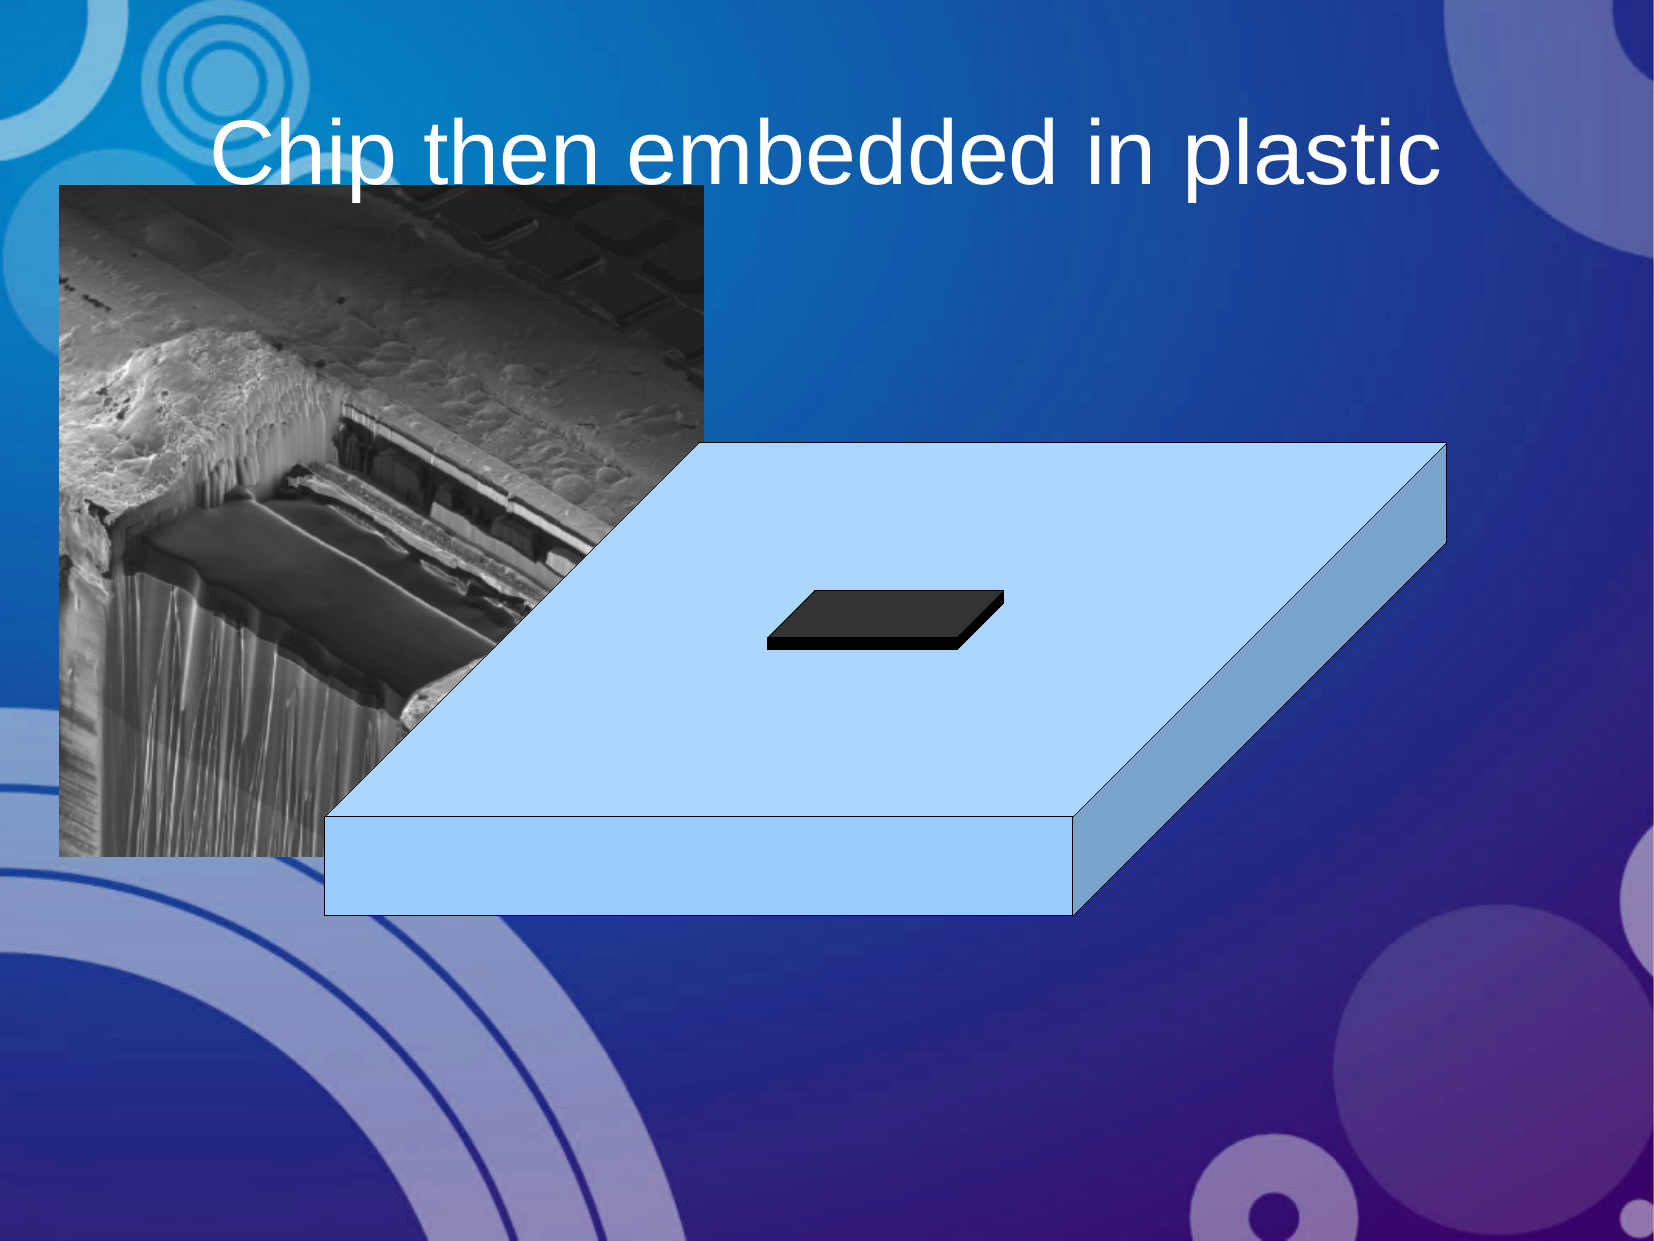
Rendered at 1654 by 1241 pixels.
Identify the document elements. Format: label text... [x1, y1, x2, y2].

text_box [324, 442, 1447, 916]
title Chip then embedded in plastic [82, 56, 1571, 250]
chart [59, 185, 704, 857]
text_box [767, 590, 1004, 650]
picture [0, 0, 1654, 1241]
